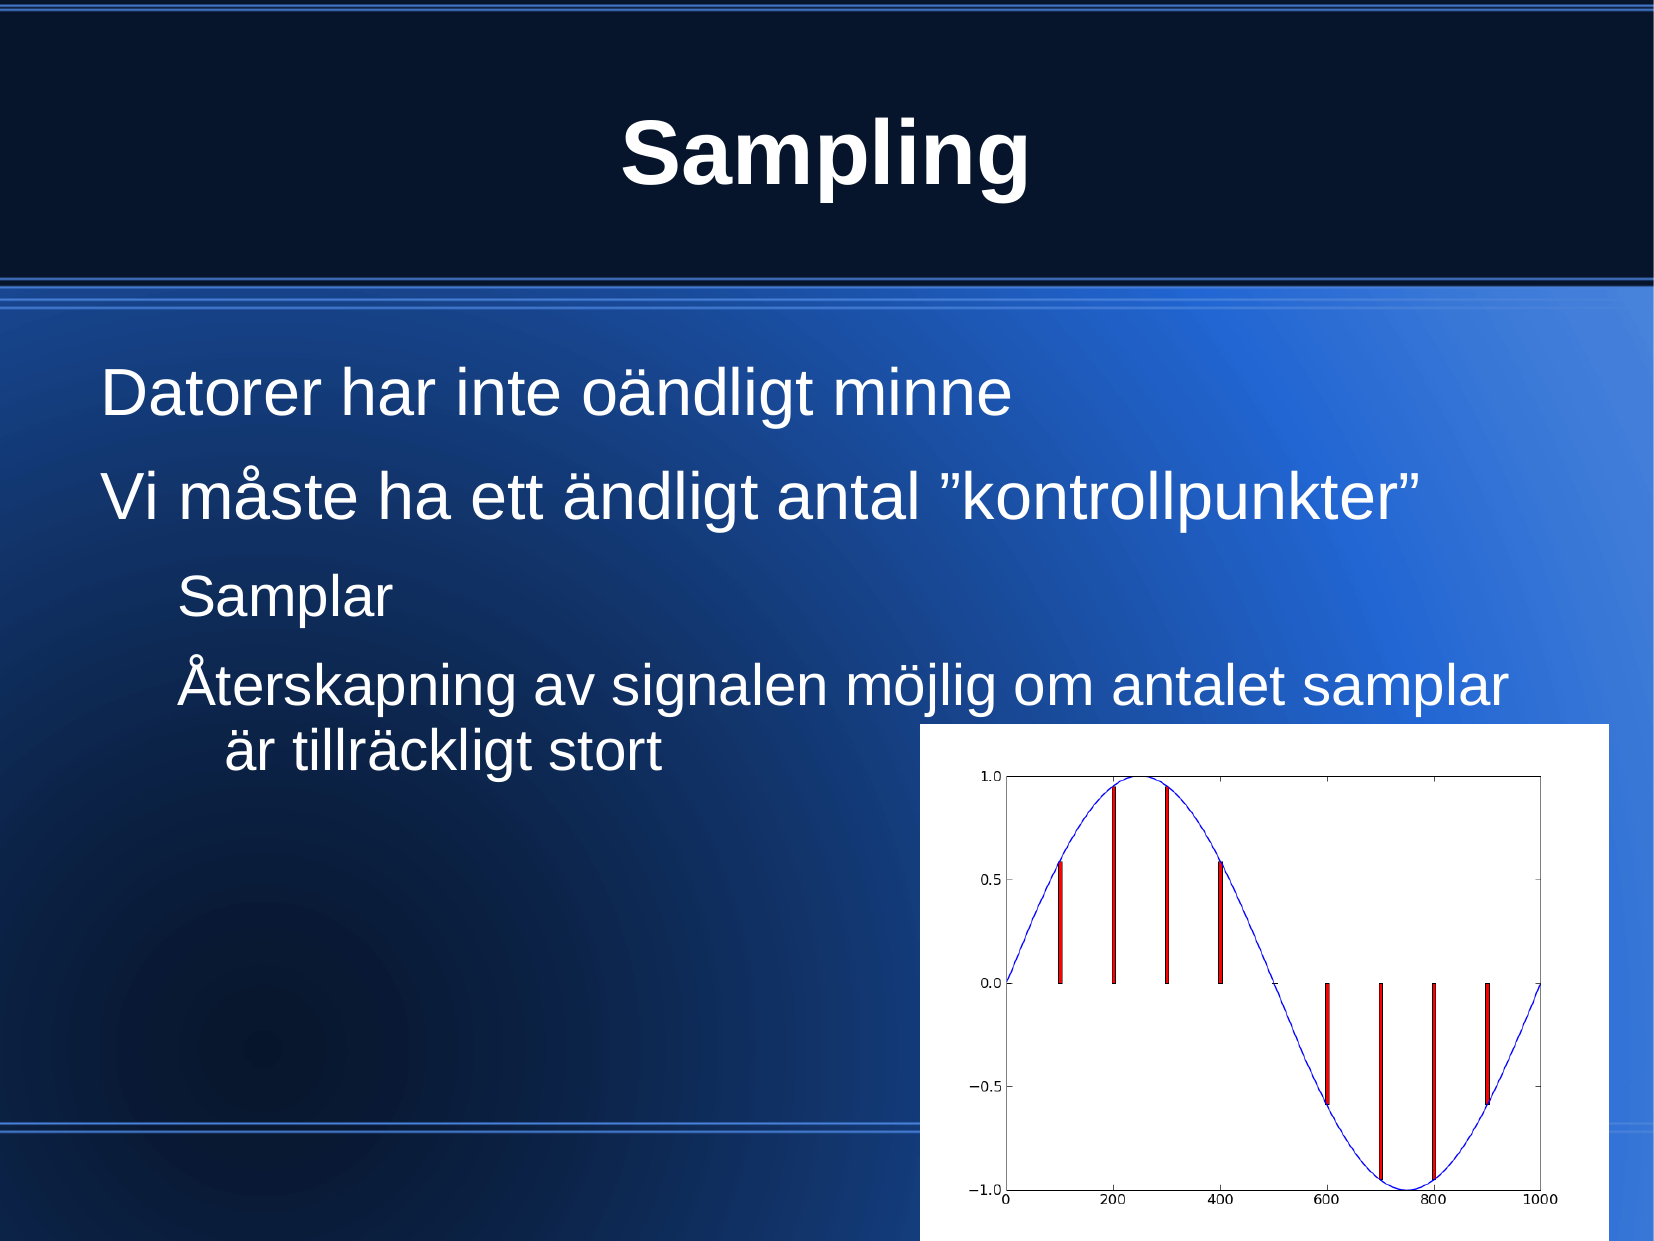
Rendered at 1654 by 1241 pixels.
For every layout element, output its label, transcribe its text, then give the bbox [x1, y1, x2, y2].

title Sampling [82, 49, 1571, 257]
list Datorer har inte oändligt minne Vi måste ha ett ändligt antal ”kontrollpunkter” Samplar Återskapning av signalen möjlig om antalet samplar är tillräckligt stort [82, 355, 1571, 1137]
picture [0, 0, 1654, 1241]
